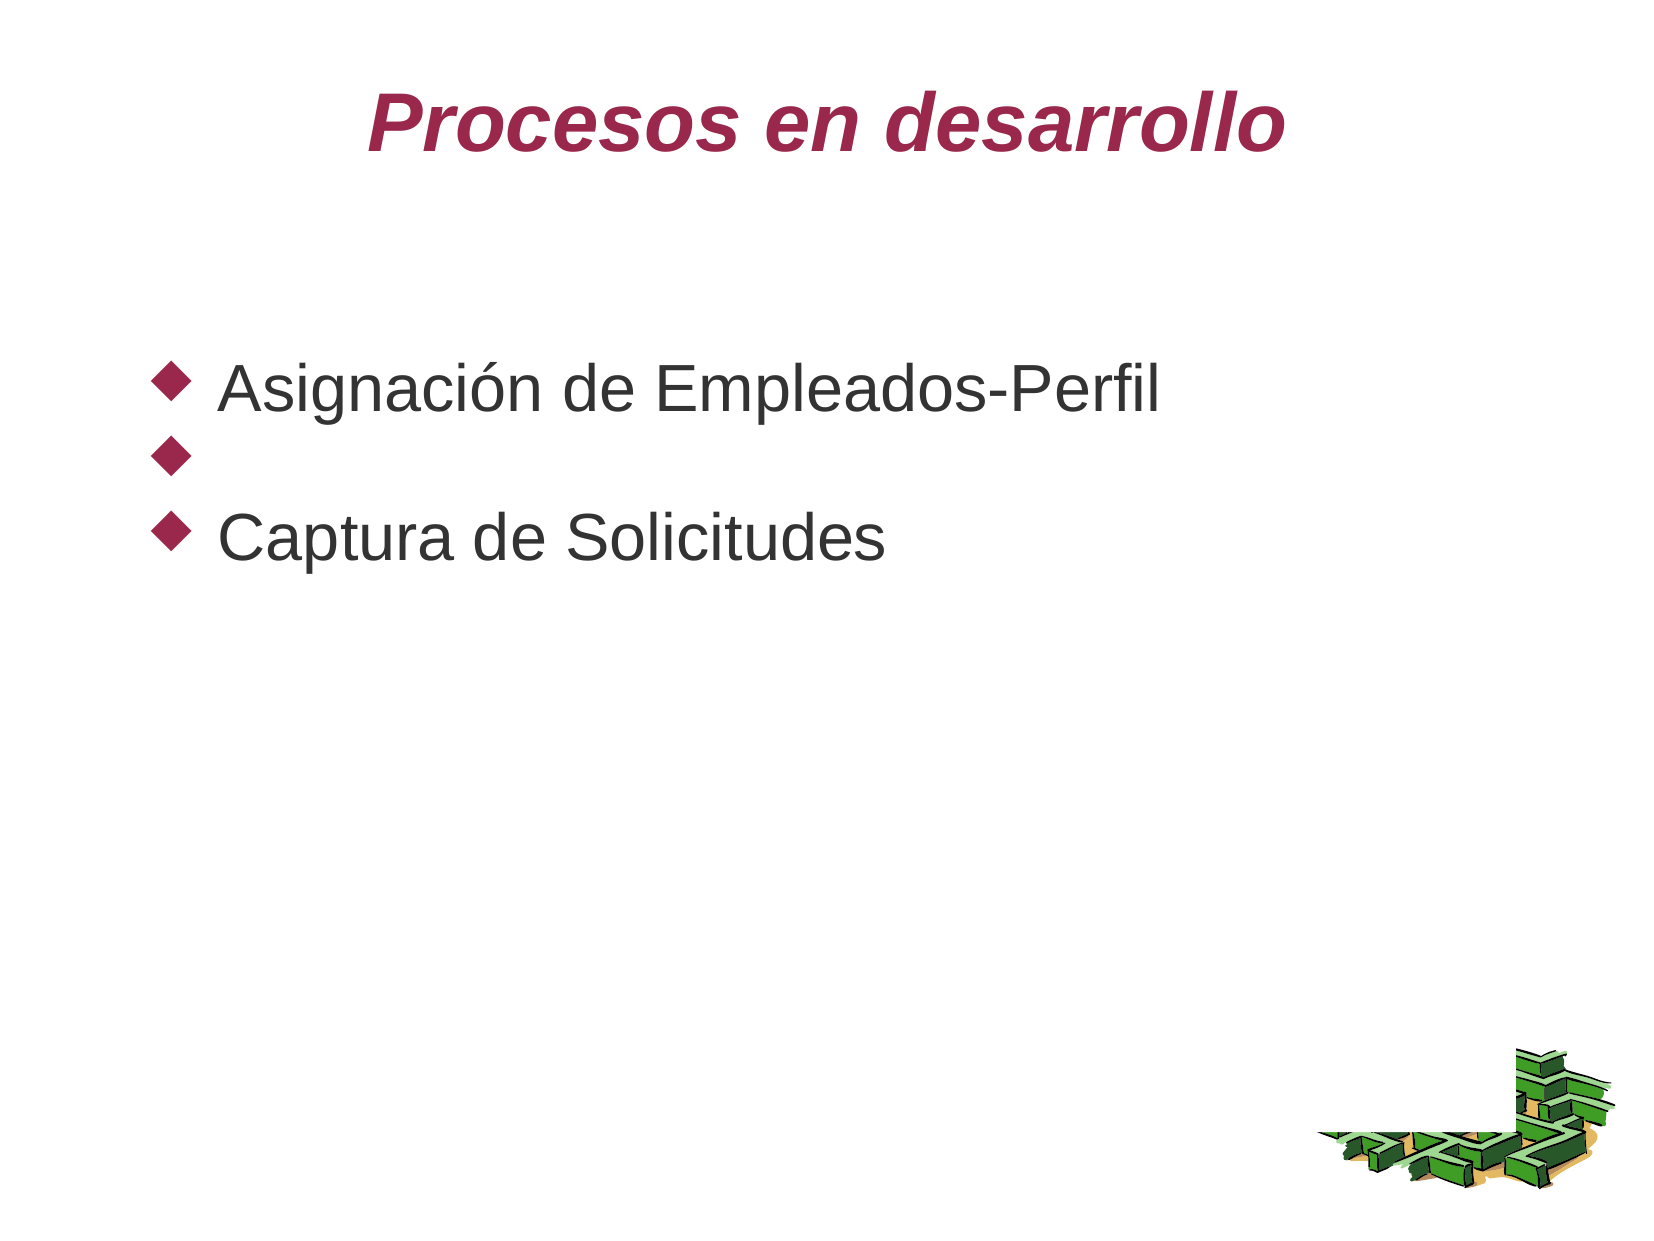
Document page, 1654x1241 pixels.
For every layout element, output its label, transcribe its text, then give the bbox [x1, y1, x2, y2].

title Procesos en desarrollo [121, 19, 1534, 227]
list Asignación de Empleados-Perfil Captura de Solicitudes [134, 350, 1516, 1133]
